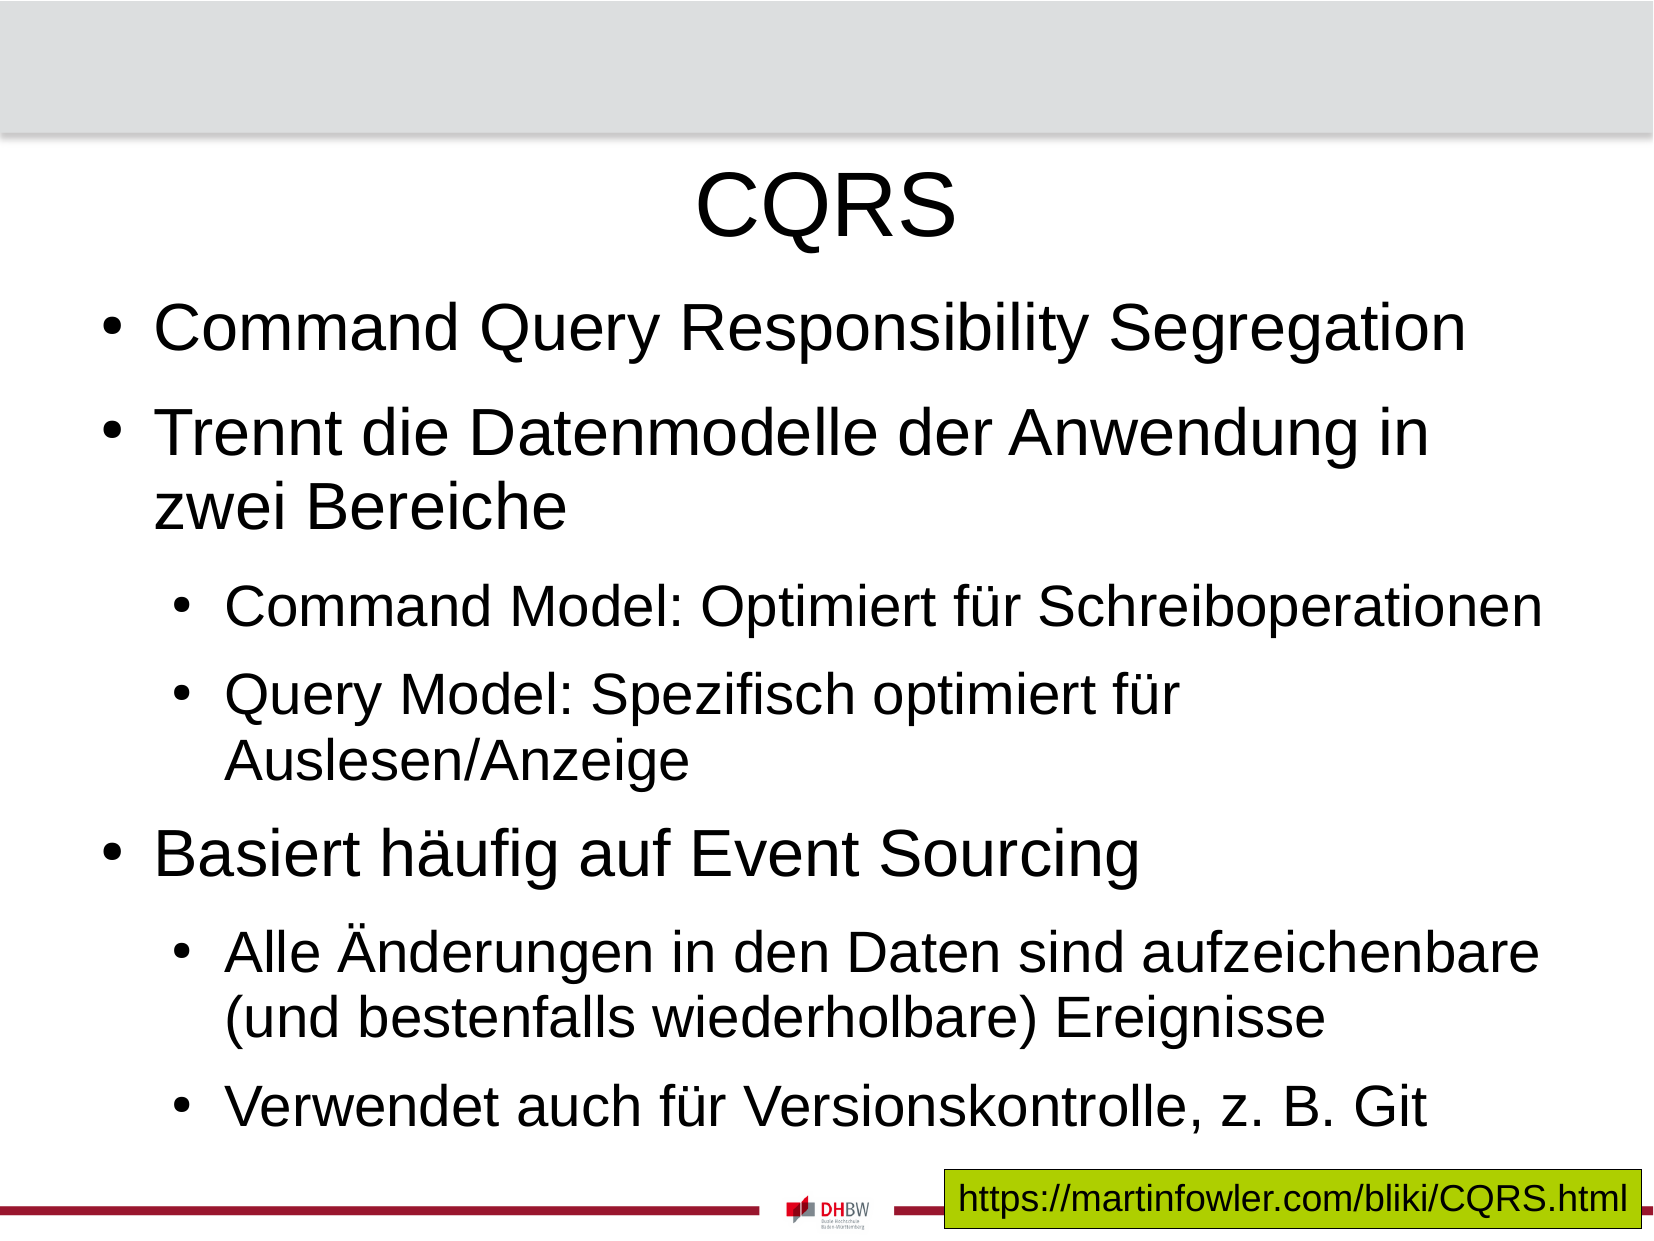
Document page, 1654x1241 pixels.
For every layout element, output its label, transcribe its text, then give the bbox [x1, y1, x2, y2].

picture [0, 1, 1654, 1237]
text_box https://martinfowler.com/bliki/CQRS.html [944, 1169, 1642, 1229]
title CQRS [82, 147, 1571, 257]
list Command Query Responsibility Segregation Trennt die Datenmodelle der Anwendung in zwei Bereiche Command Model: Optimiert für Schreiboperationen Query Model: Spezifisch optimiert für Auslesen/Anzeige Basiert häufig auf Event Sourcing Alle Änderungen in den Daten sind aufzeichenbare (und bestenfalls wiederholbare) Ereignisse Verwendet auch für Versionskontrolle, z. B. Git [82, 290, 1571, 1138]
